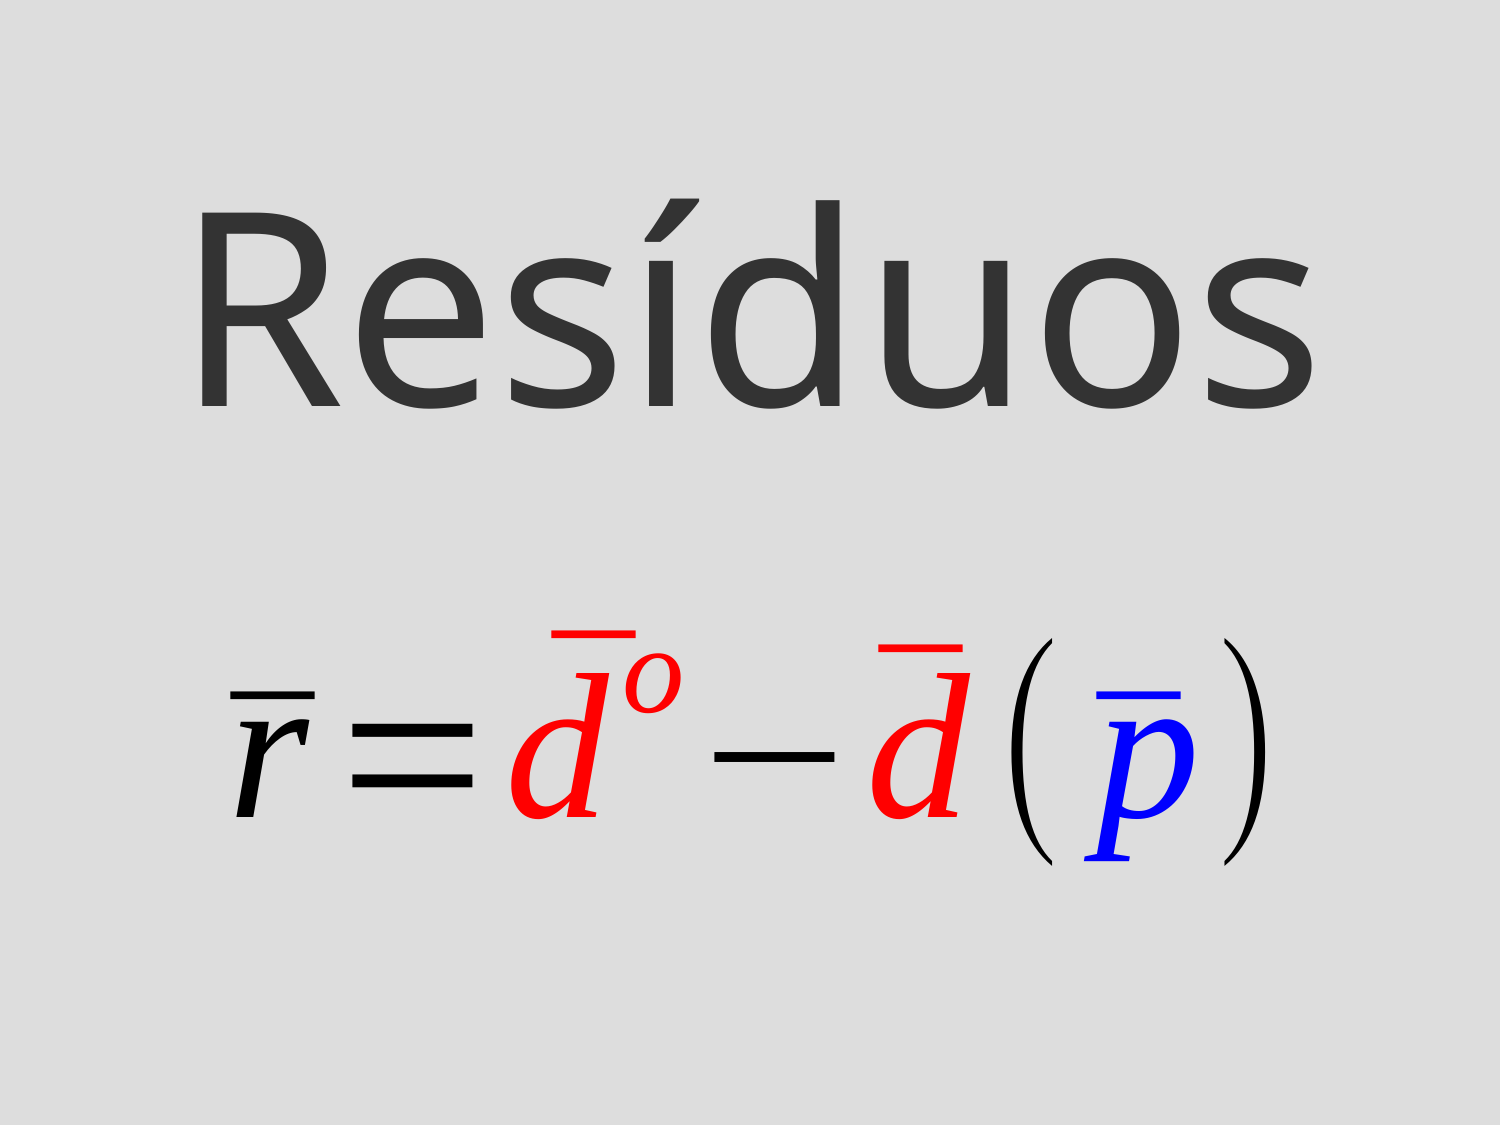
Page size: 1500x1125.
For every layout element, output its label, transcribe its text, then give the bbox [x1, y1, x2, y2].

chart [214, 602, 1290, 877]
title Resíduos [75, 40, 1425, 556]
